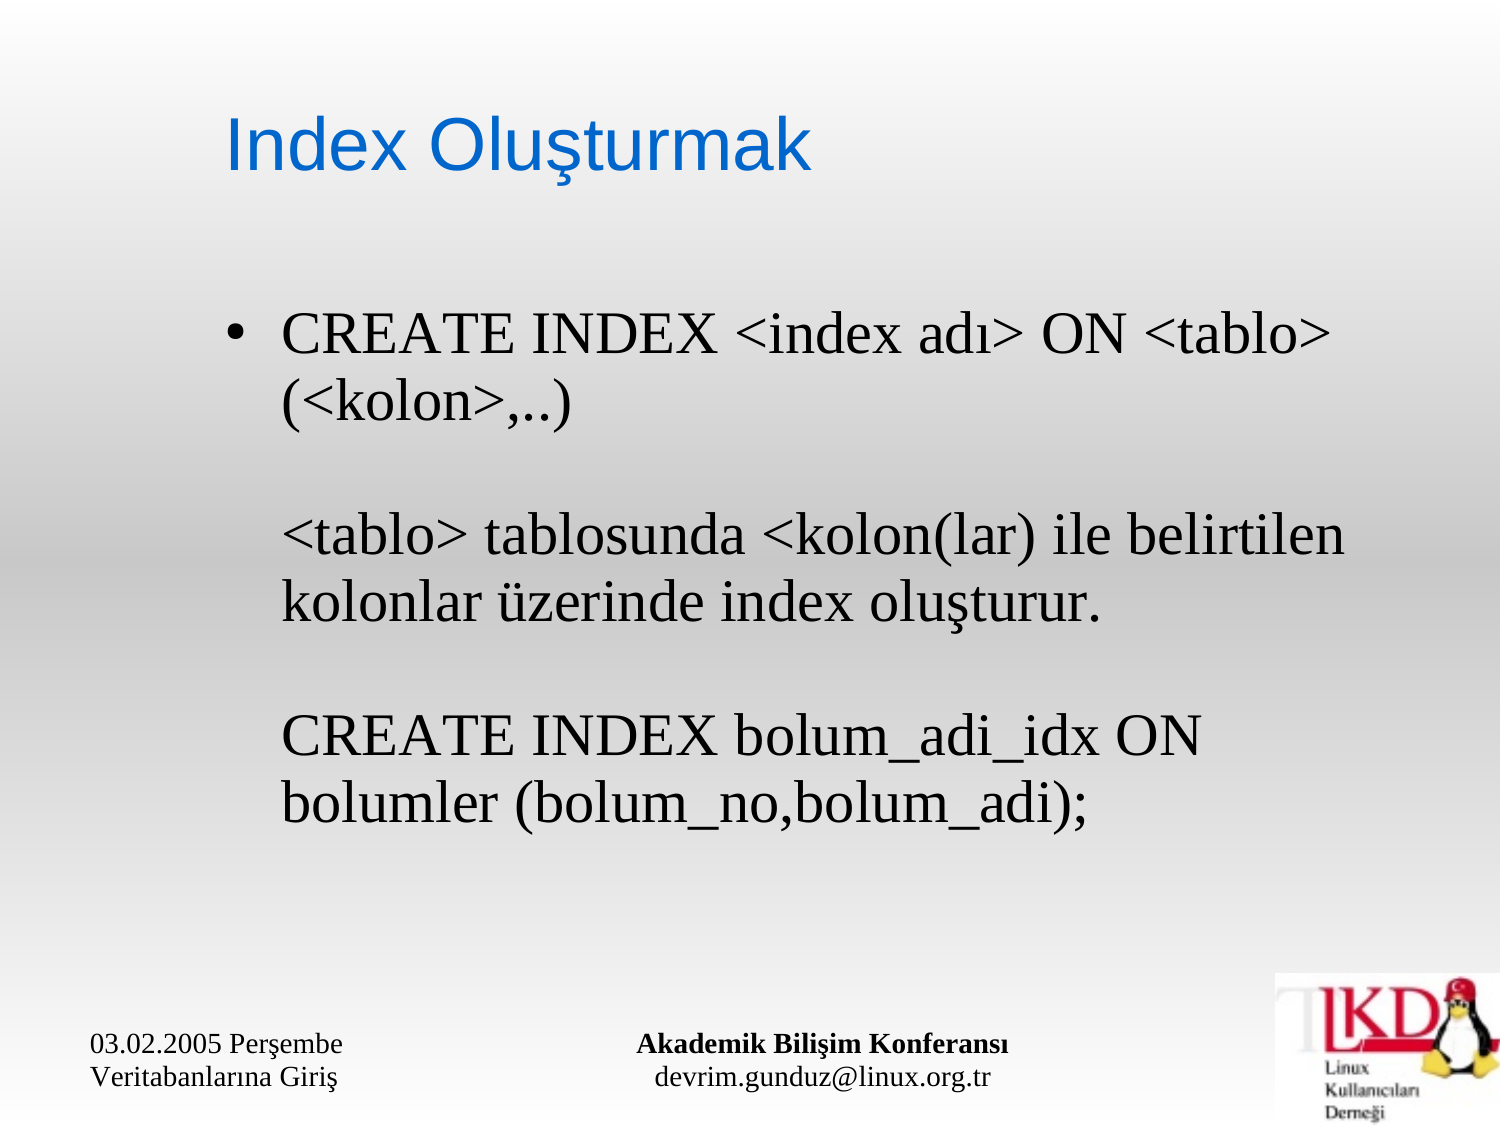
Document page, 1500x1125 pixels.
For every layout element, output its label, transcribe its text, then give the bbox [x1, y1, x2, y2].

title Index Oluşturmak [224, 49, 1425, 238]
list CREATE INDEX <index adı> ON <tablo> (<kolon>,..) <tablo> tablosunda <kolon(lar) ile belirtilen kolonlar üzerinde index oluşturur. CREATE INDEX bolum_adi_idx ON bolumler (bolum_no,bolum_adi); [224, 299, 1425, 975]
picture [1275, 973, 1500, 1125]
